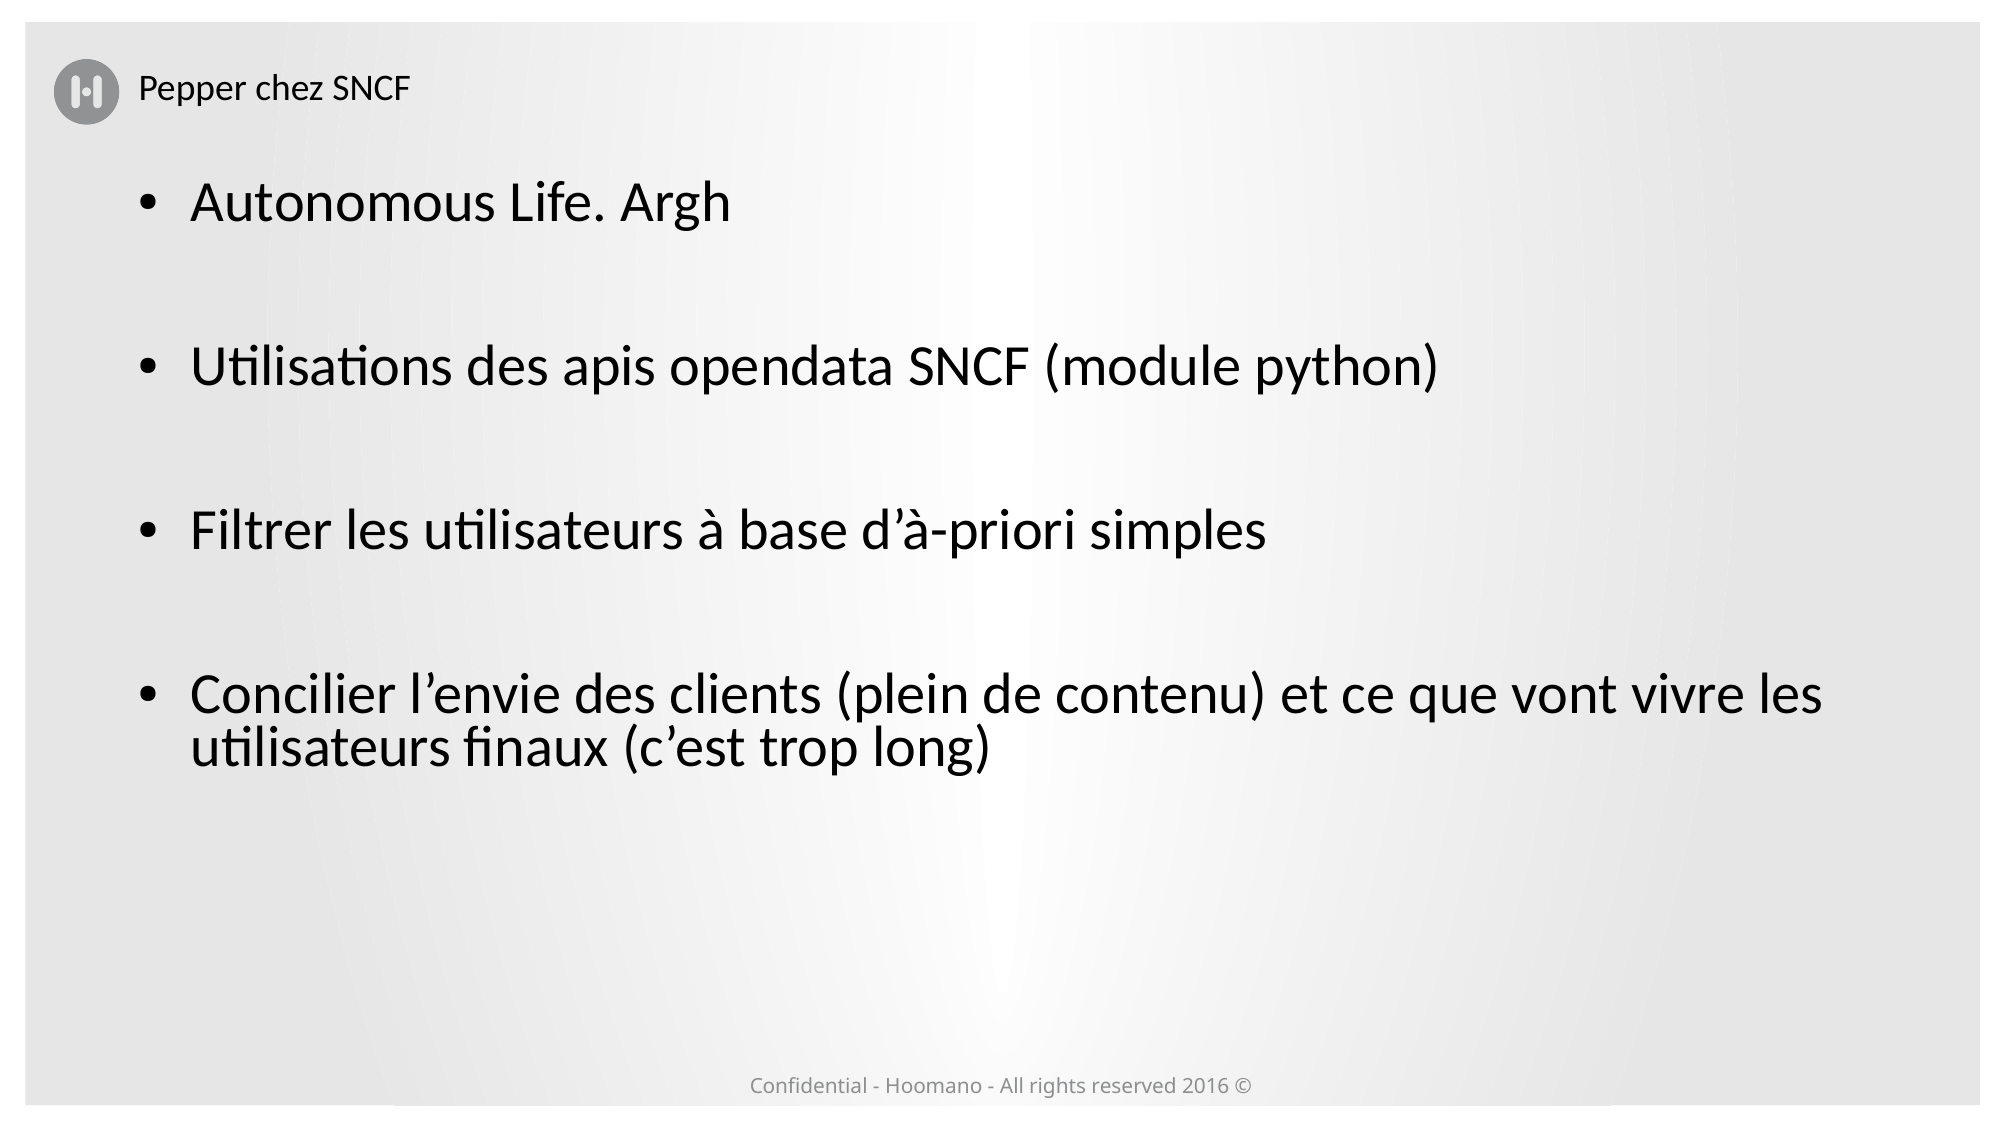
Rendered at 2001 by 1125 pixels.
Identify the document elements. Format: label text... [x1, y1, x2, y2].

list Autonomous Life. Argh Utilisations des apis opendata SNCF (module python) Filtrer les utilisateurs à base d’à-priori simples Concilier l’envie des clients (plein de contenu) et ce que vont vivre les utilisateurs finaux (c’est trop long) [120, 179, 1952, 1077]
picture [49, 55, 123, 127]
title Pepper chez SNCF [138, 55, 1864, 127]
